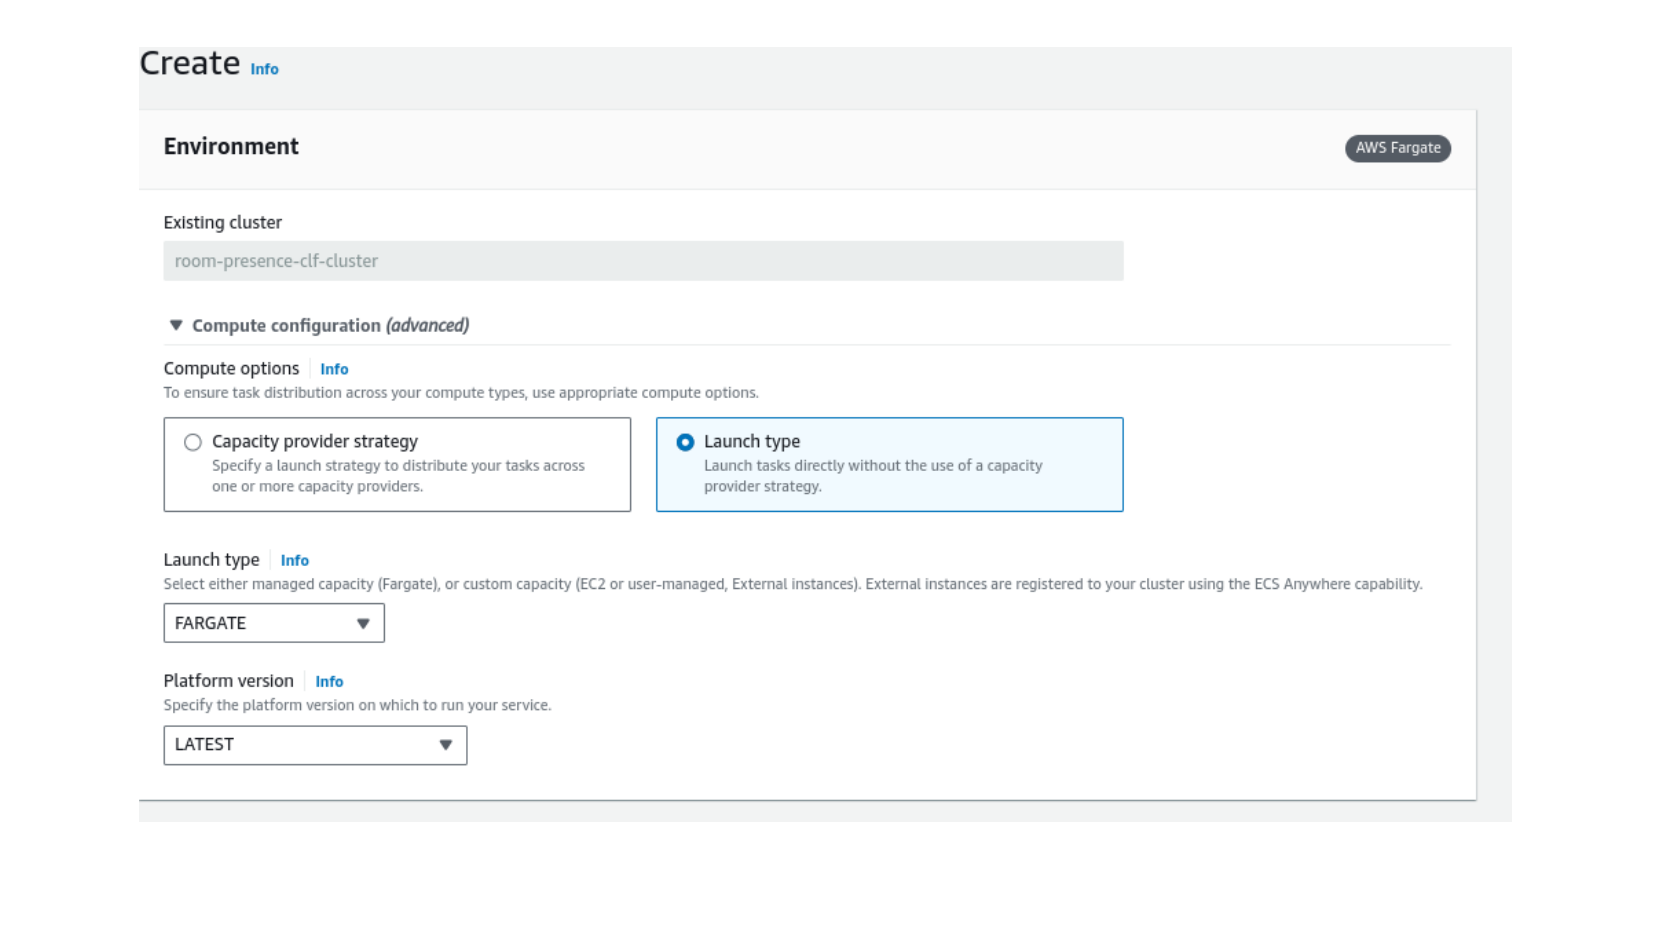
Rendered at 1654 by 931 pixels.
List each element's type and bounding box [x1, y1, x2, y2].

picture [139, 47, 1512, 822]
